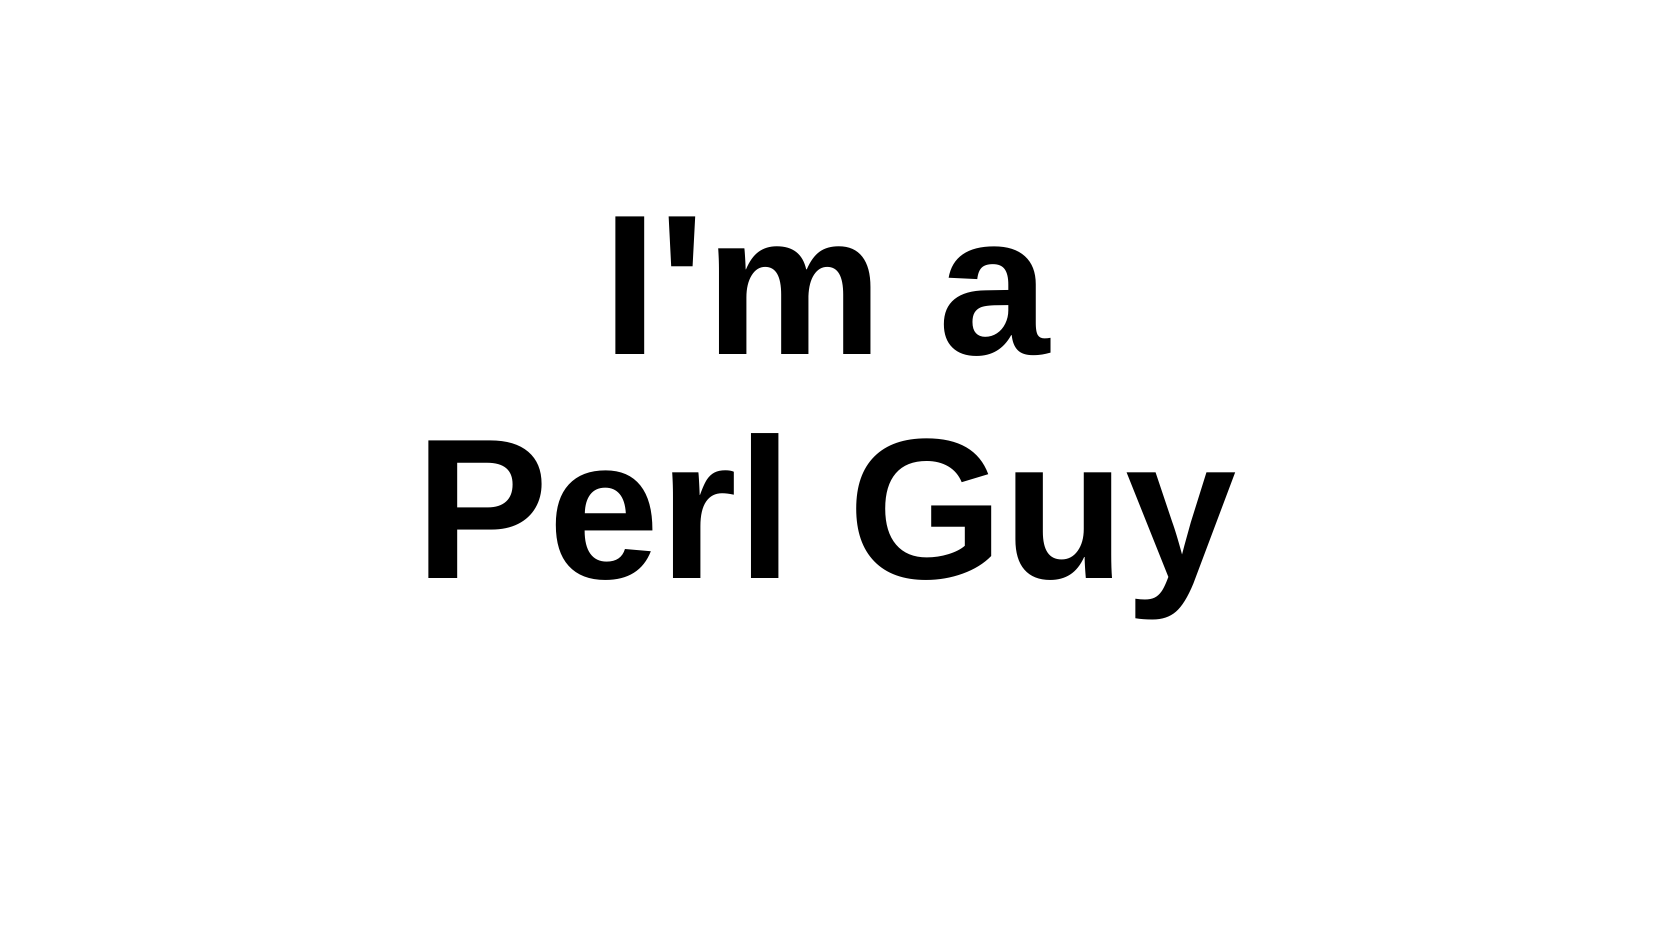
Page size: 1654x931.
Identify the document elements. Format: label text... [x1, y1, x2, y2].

subtitle I'm a Perl Guy [82, 37, 1571, 757]
